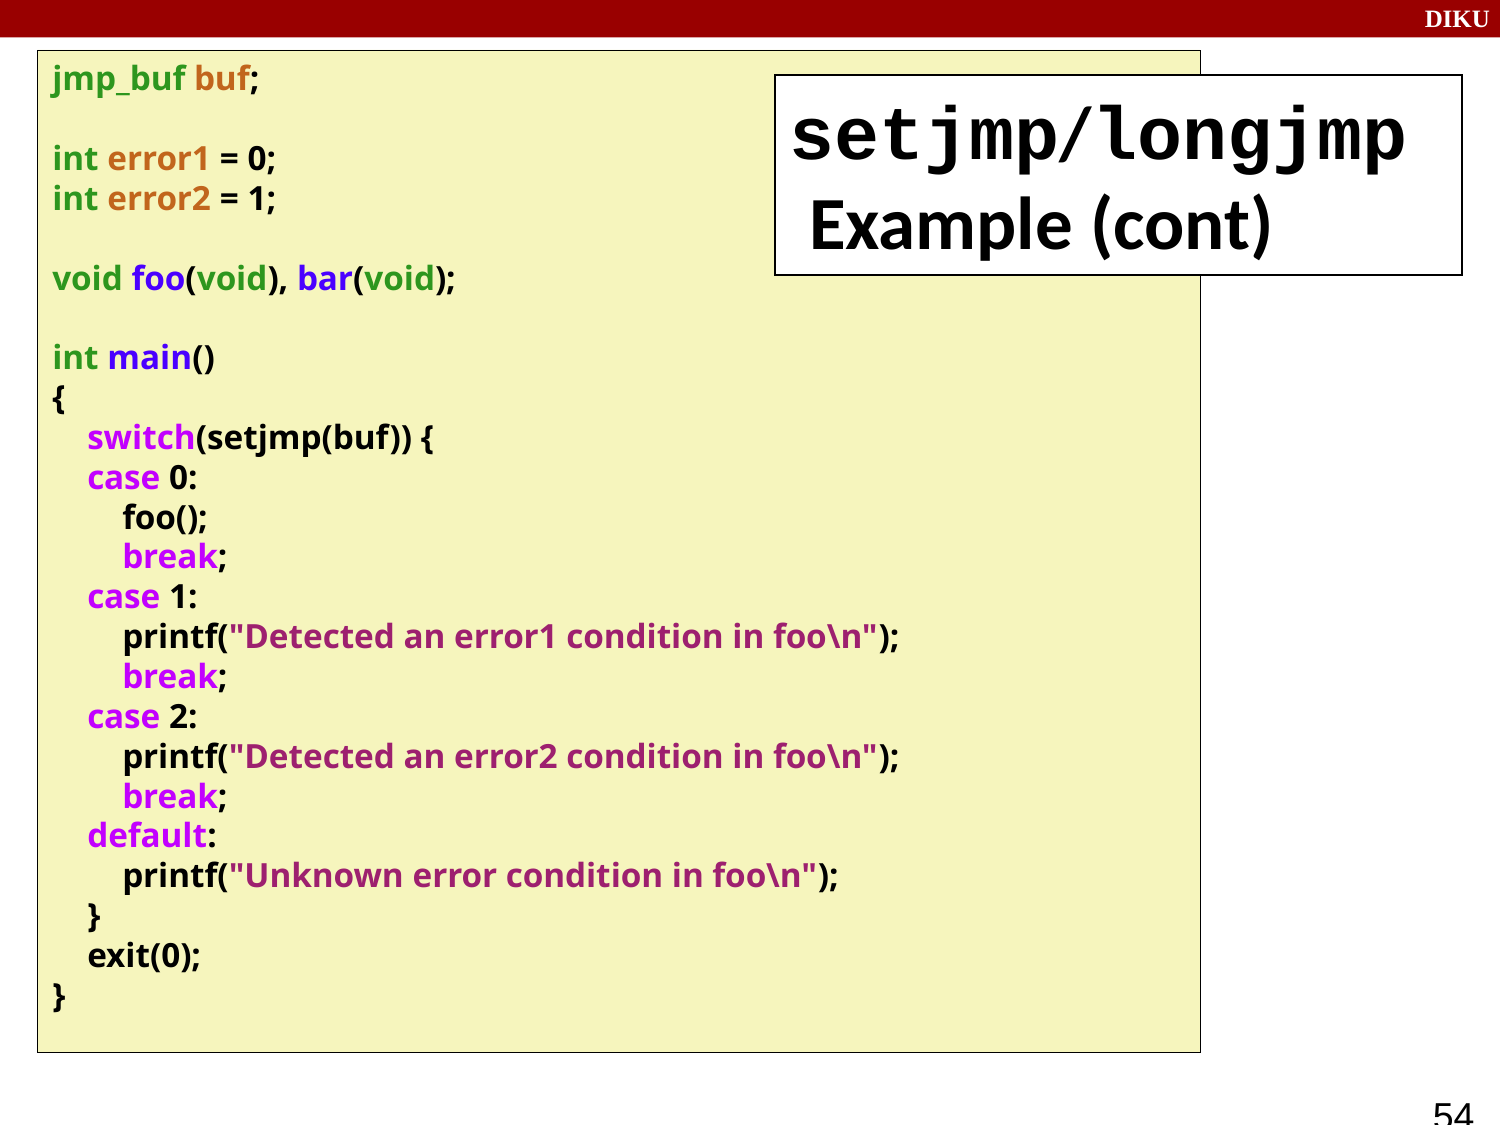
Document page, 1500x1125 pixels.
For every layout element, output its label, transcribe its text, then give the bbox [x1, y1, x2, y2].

text_box jmp_buf buf; int error1 = 0; int error2 = 1; void foo(void), bar(void); int main() { switch(setjmp(buf)) { case 0: foo(); break; case 1: printf("Detected an error1 condition in foo\n"); break; case 2: printf("Detected an error2 condition in foo\n"); break; default: printf("Unknown error condition in foo\n"); } exit(0); } [37, 49, 1200, 1053]
text_box setjmp/longjmp Example (cont) [774, 75, 1463, 275]
